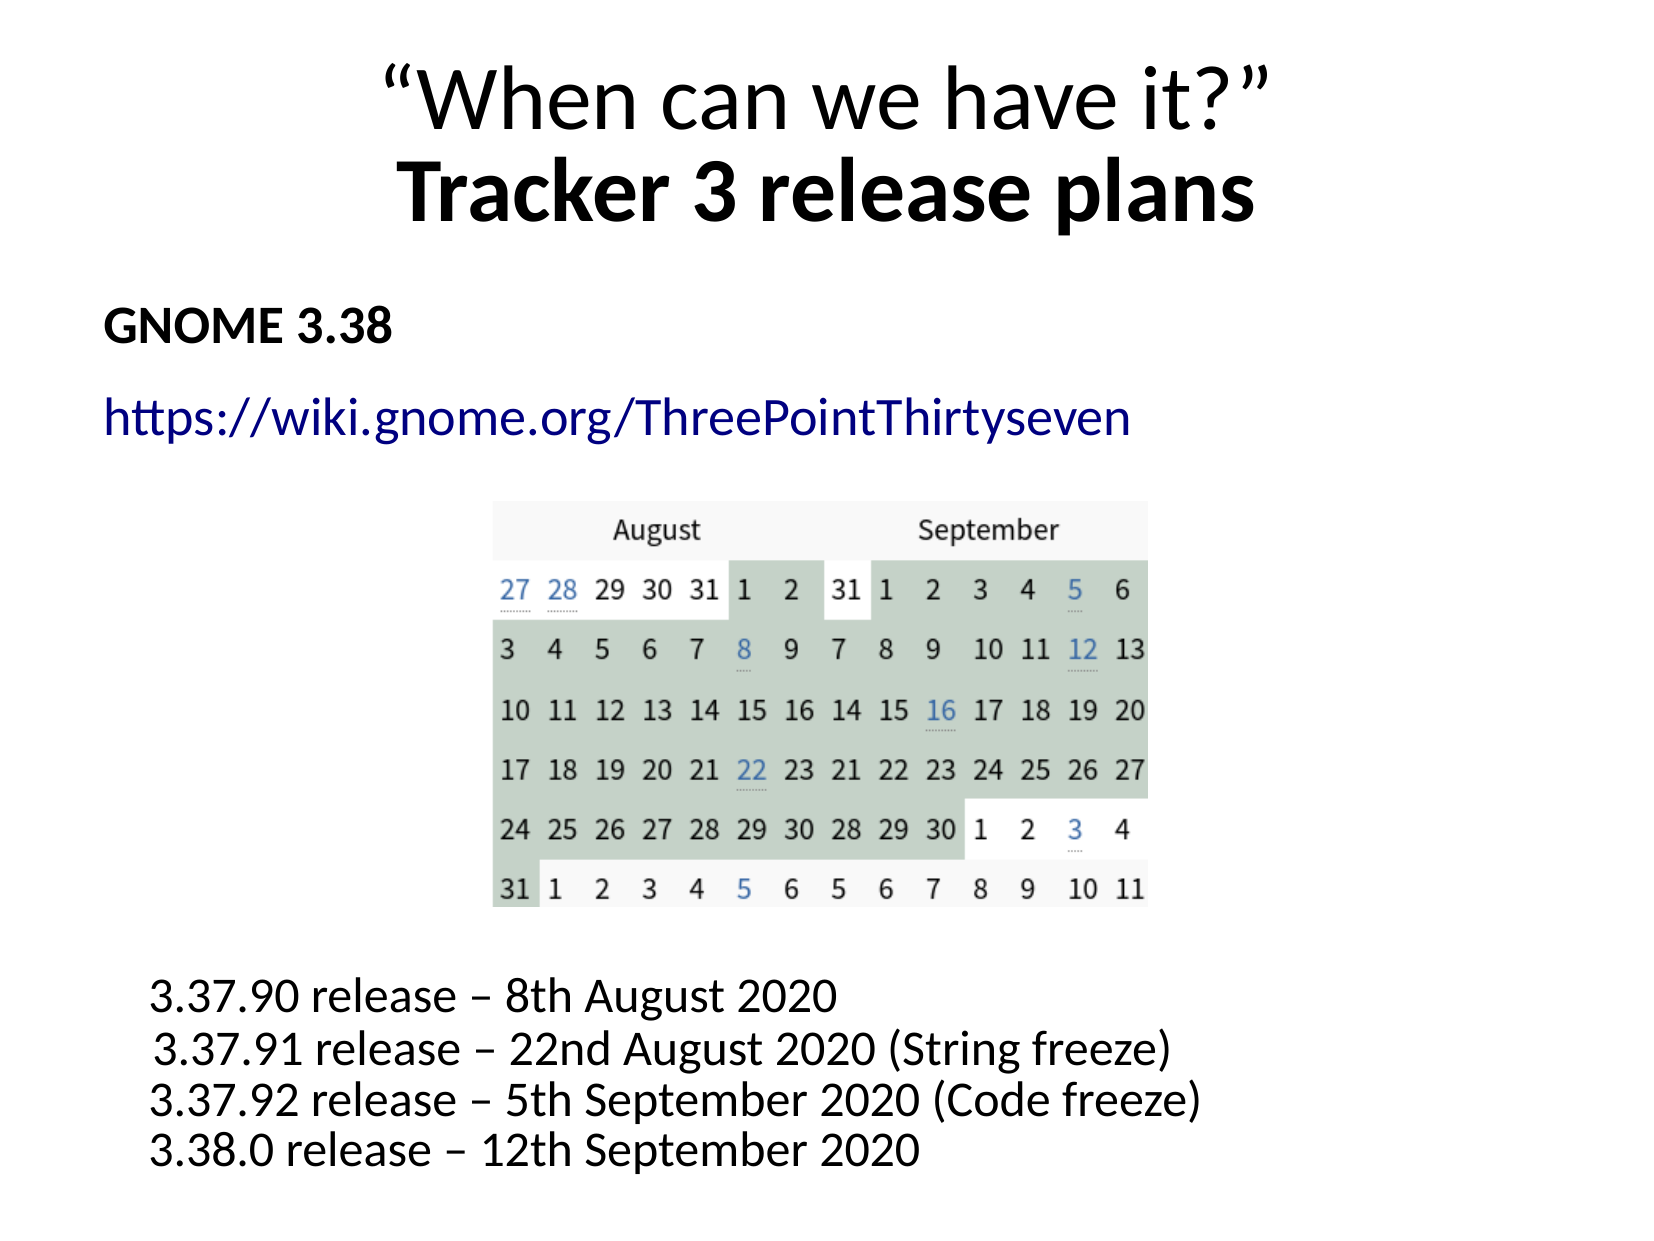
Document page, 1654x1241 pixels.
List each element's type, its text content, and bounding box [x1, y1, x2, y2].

text_box GNOME 3.38 https://wiki.gnome.org/ThreePointThirtyseven 3.37.90 release – 8th August 2020 3.37.91 release – 22nd August 2020 (String freeze) 3.37.92 release – 5th September 2020 (Code freeze) 3.38.0 release – 12th September 2020 [88, 295, 1518, 1241]
picture [490, 501, 1148, 907]
title “When can we have it?” Tracker 3 release plans [82, 42, 1571, 264]
